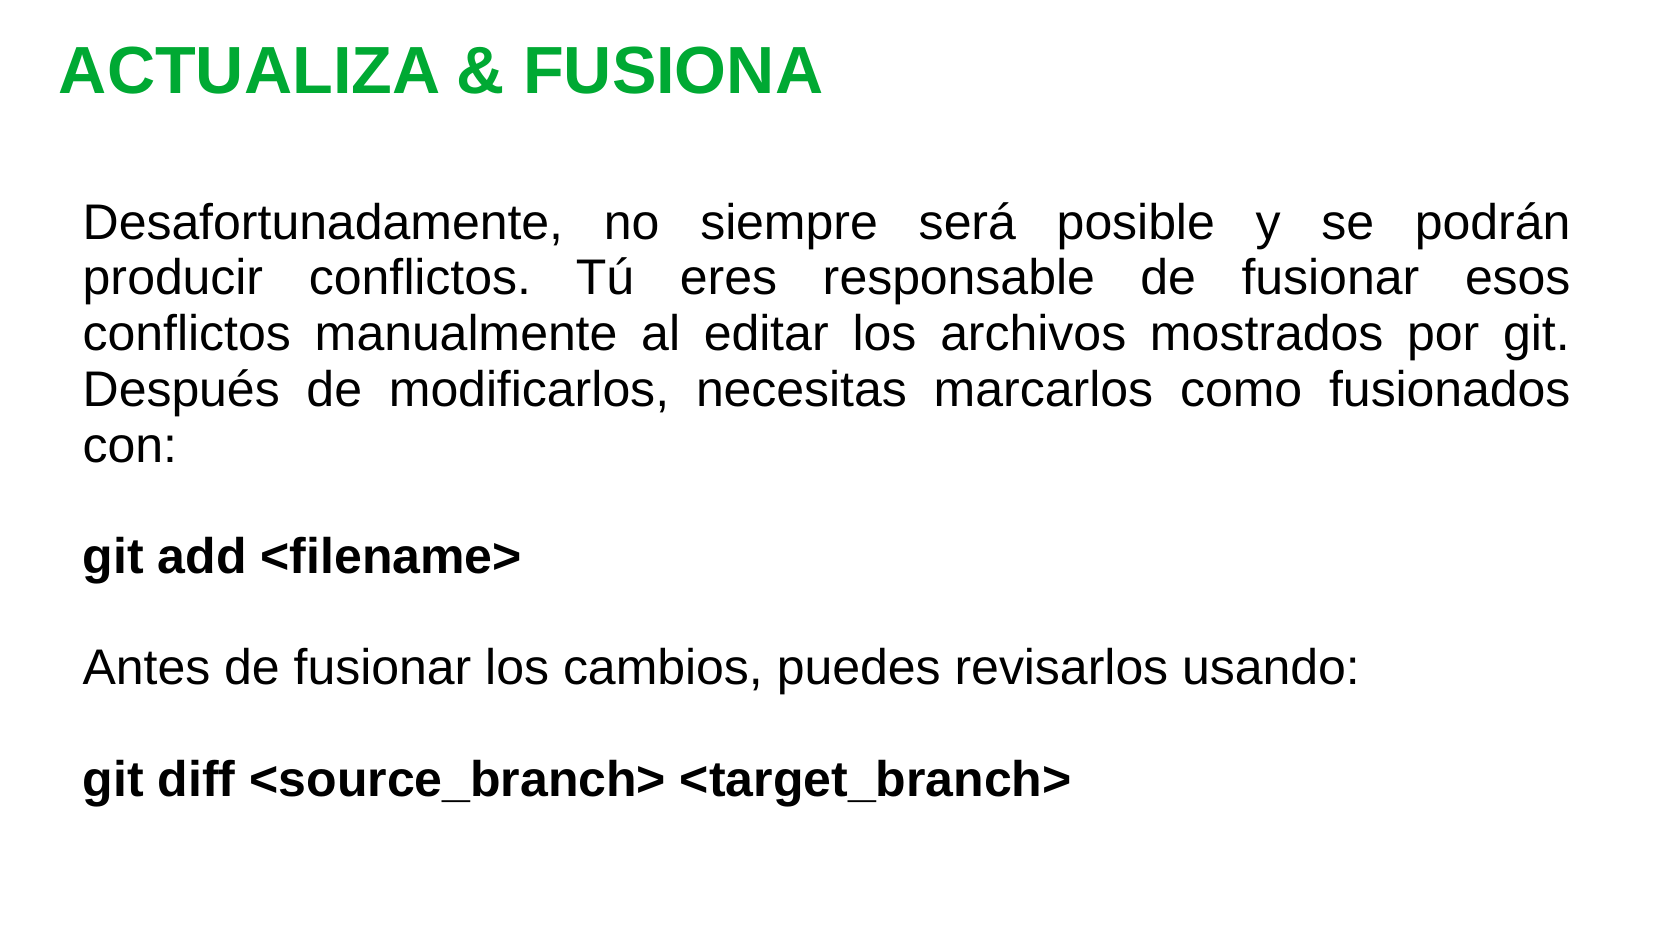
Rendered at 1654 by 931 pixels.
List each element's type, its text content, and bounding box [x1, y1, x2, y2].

subtitle Desafortunadamente, no siempre será posible y se podrán producir conflictos. Tú eres responsable de fusionar esos conflictos manualmente al editar los archivos mostrados por git. Después de modificarlos, necesitas marcarlos como fusionados con: git add <filename> Antes de fusionar los cambios, puedes revisarlos usando: git diff <source_branch> <target_branch> [82, 165, 1571, 835]
title ACTUALIZA & FUSIONA [59, 24, 1548, 118]
